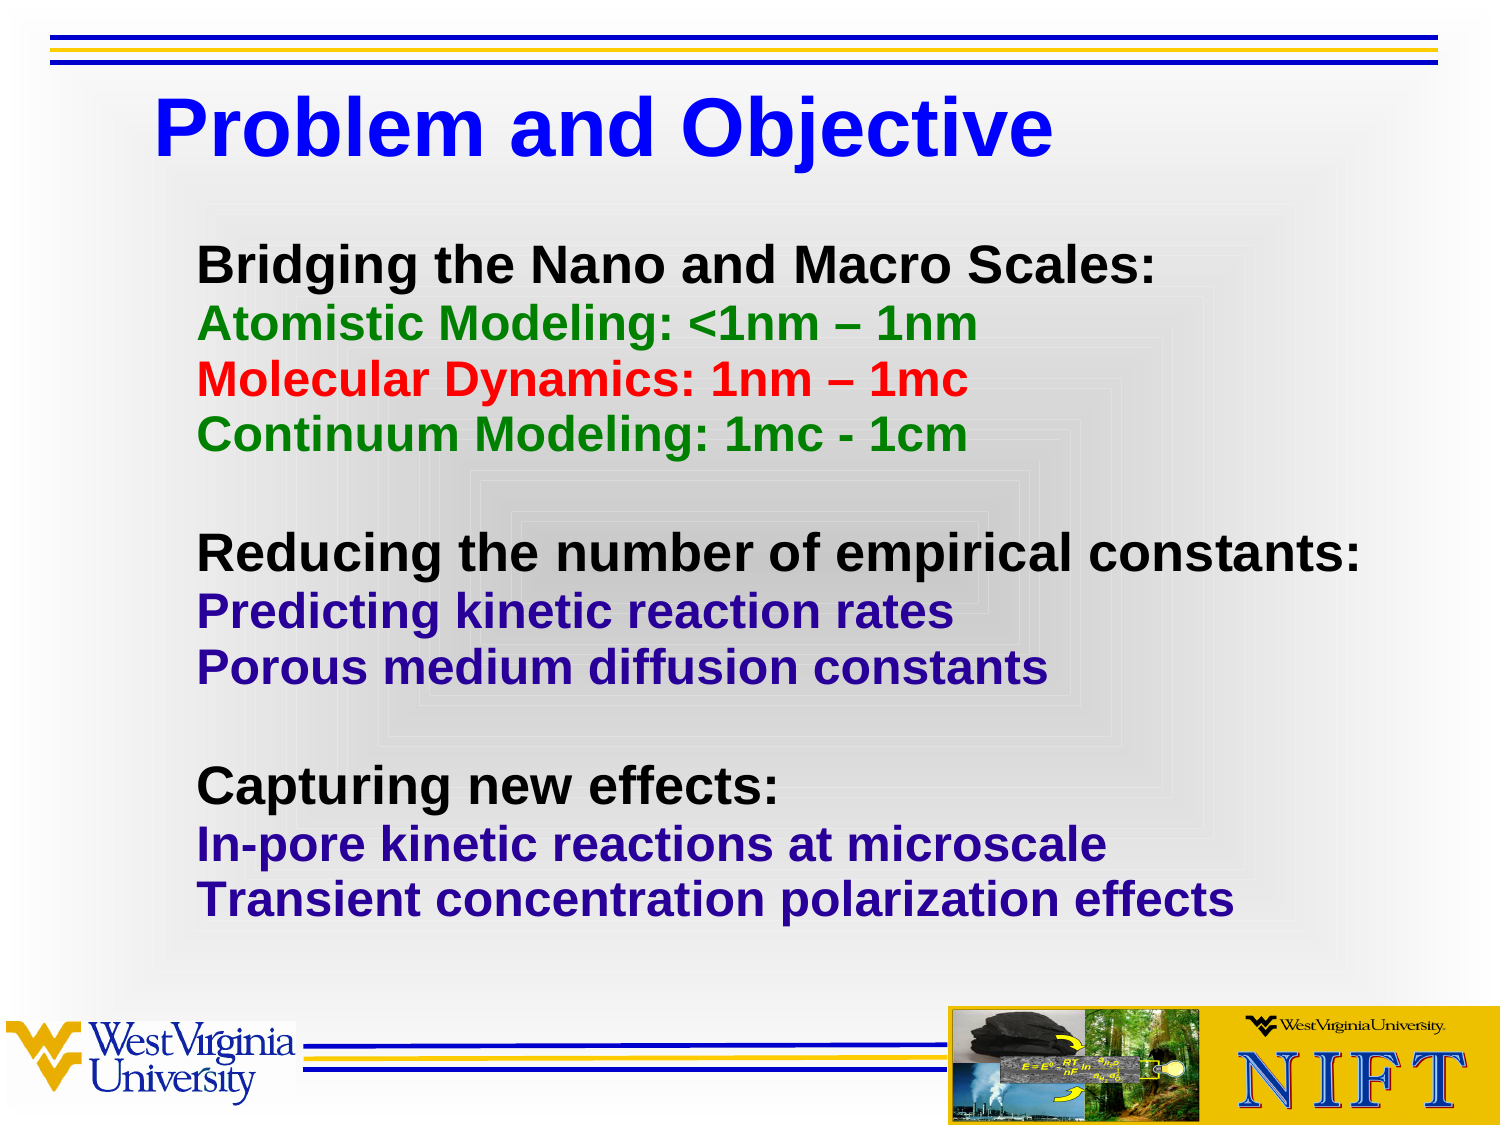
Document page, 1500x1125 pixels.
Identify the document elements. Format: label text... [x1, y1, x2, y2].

picture [948, 1006, 1500, 1125]
text_box Problem and Objective [139, 74, 1230, 187]
text_box Bridging the Nano and Macro Scales: Atomistic Modeling: <1nm – 1nm Molecular Dynamics: 1nm – 1mc Continuum Modeling: 1mc - 1cm Reducing the number of empirical constants: Predicting kinetic reaction rates Porous medium diffusion constants Capturing new effects: In-pore kinetic reactions at microscale Transient concentration polarization effects [181, 227, 1463, 935]
